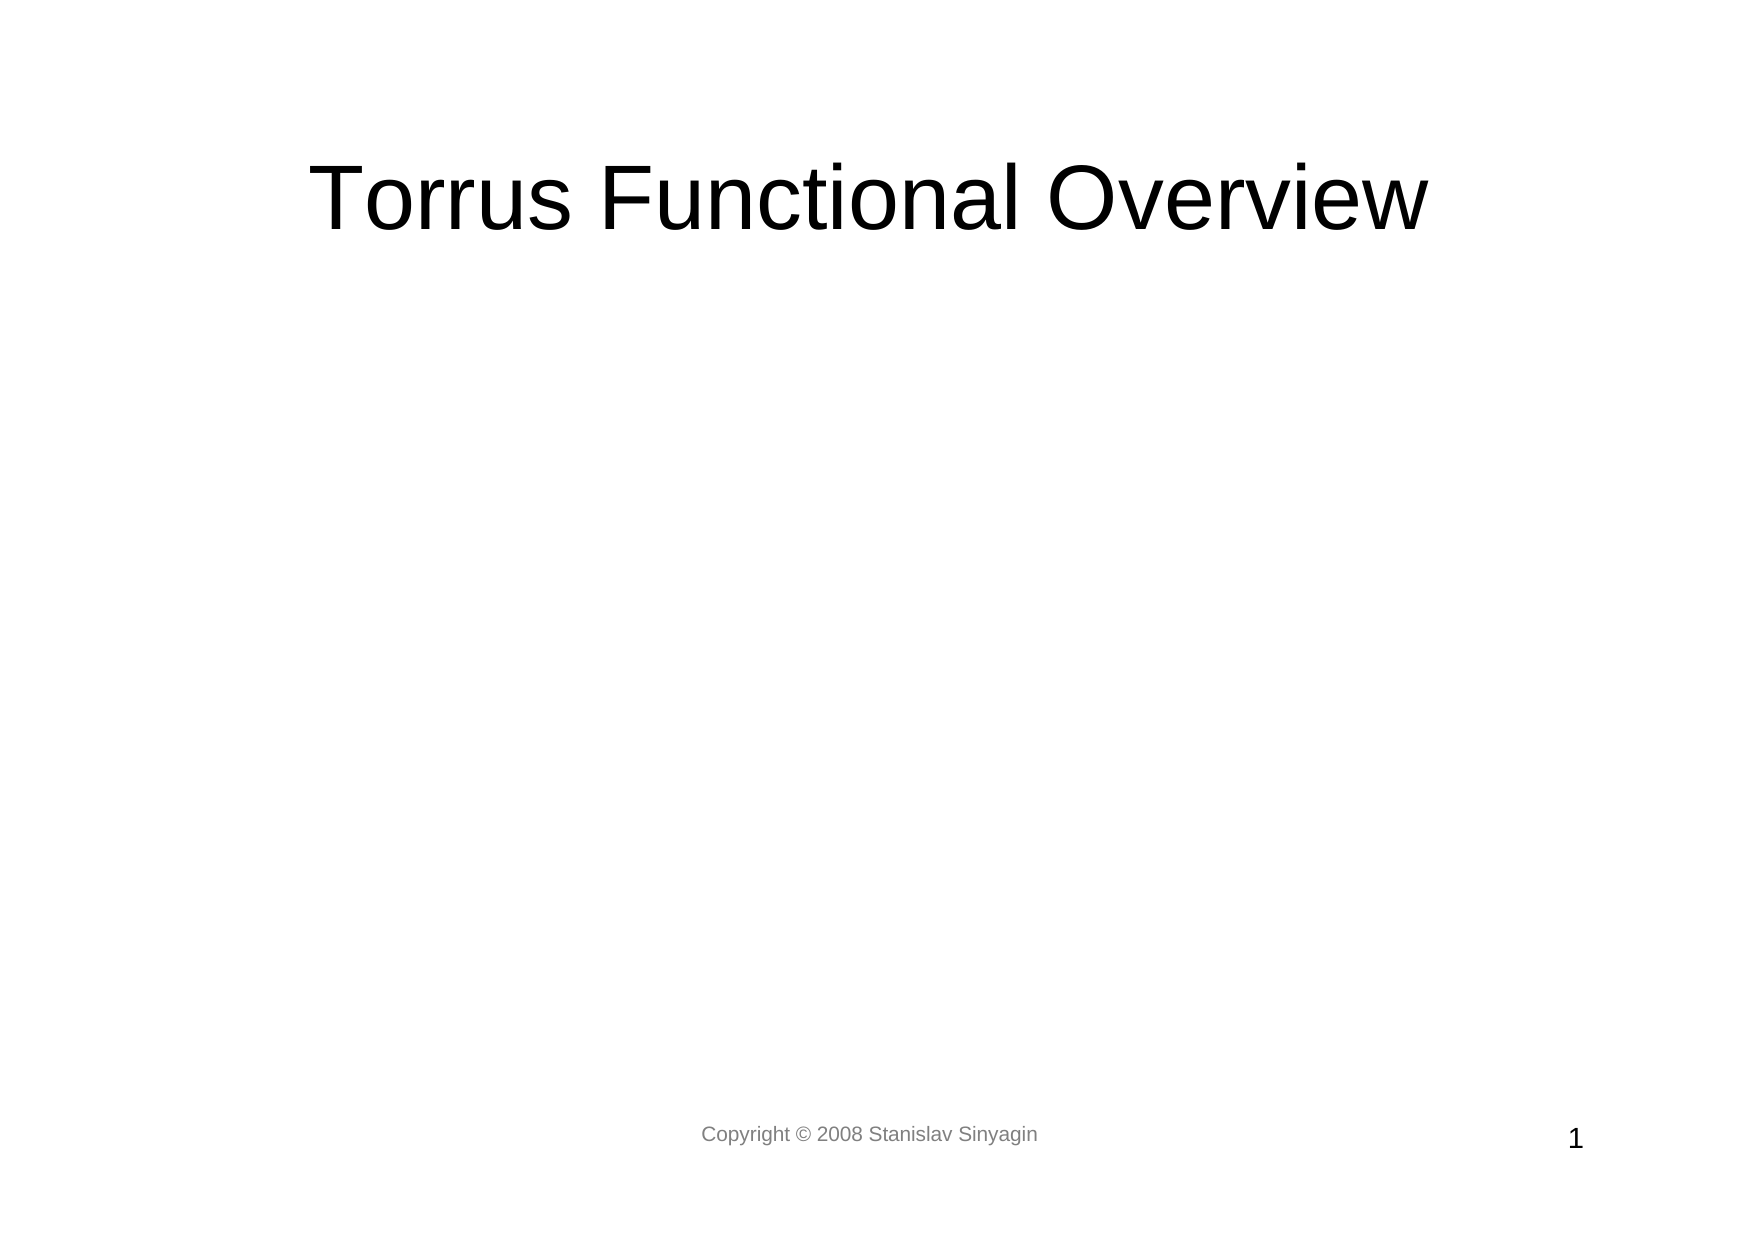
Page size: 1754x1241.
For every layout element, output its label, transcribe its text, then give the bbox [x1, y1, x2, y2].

title Torrus Functional Overview [140, 96, 1599, 299]
